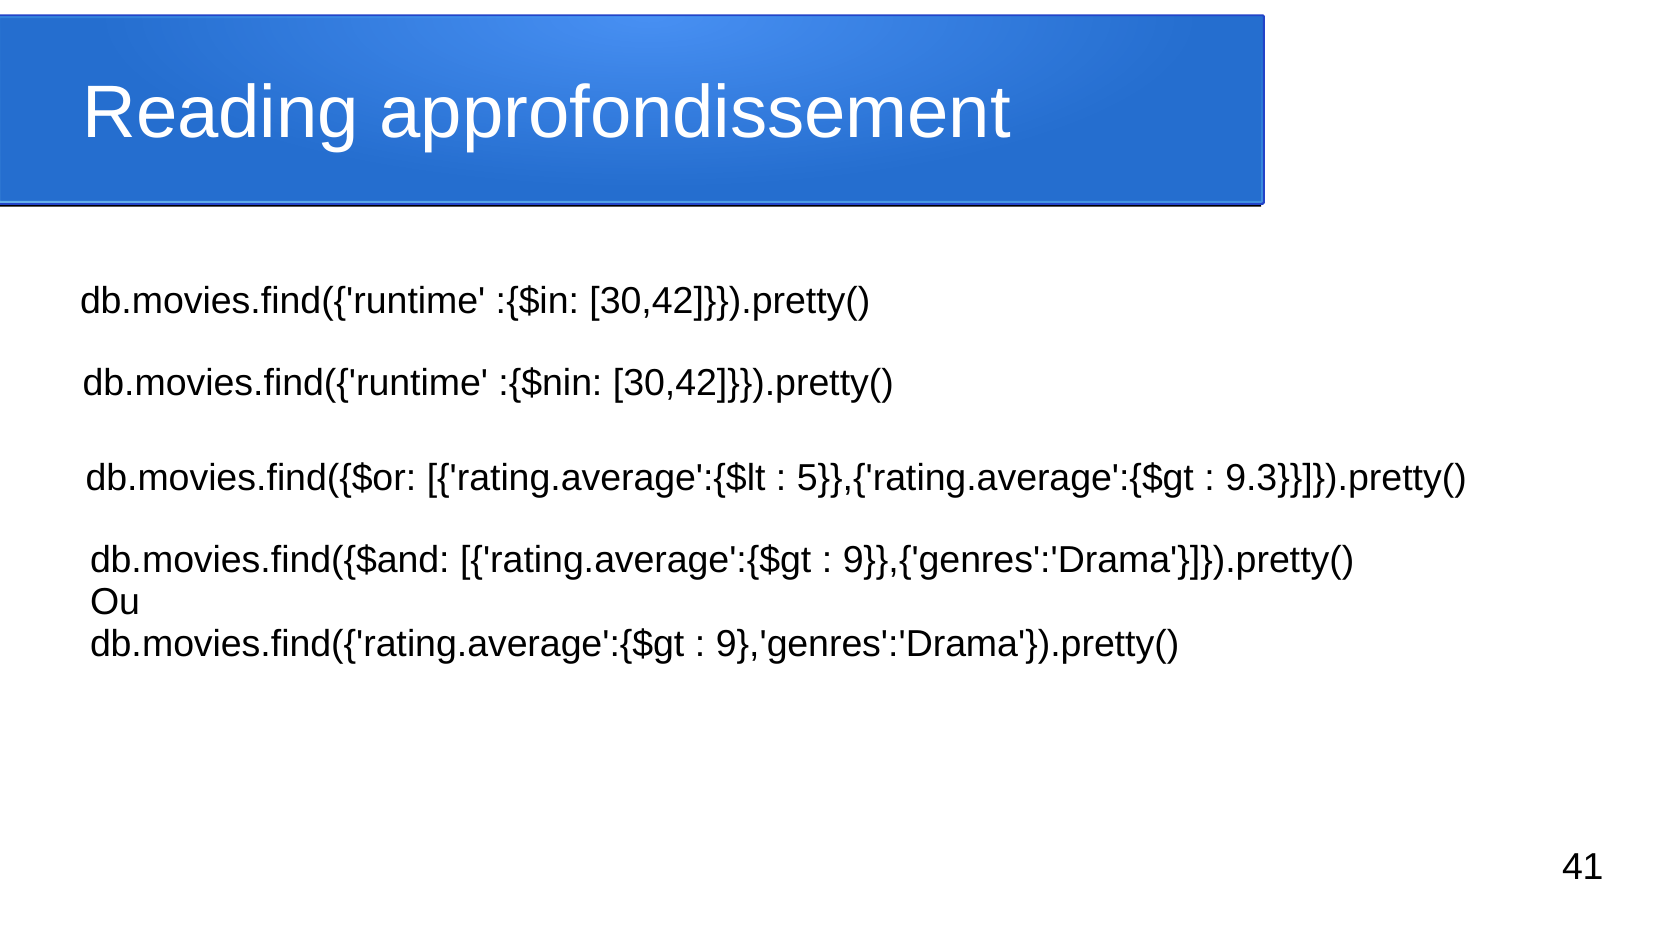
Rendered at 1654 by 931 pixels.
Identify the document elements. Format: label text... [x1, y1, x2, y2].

text_box 41 [1547, 838, 1619, 896]
title Reading approfondissement [82, 35, 1235, 189]
text_box db.movies.find({$and: [{'rating.average':{$gt : 9}},{'genres':'Drama'}]}).pretty() Ou db.movies.find({'rating.average':{$gt : 9},'genres':'Drama'}).pretty() [75, 531, 1371, 715]
text_box db.movies.find({'runtime' :{$in: [30,42]}}).pretty() [65, 271, 886, 329]
text_box db.movies.find({$or: [{'rating.average':{$lt : 5}},{'rating.average':{$gt : 9.3}}]}).pretty() [70, 448, 1483, 506]
text_box db.movies.find({'runtime' :{$nin: [30,42]}}).pretty() [68, 354, 910, 412]
